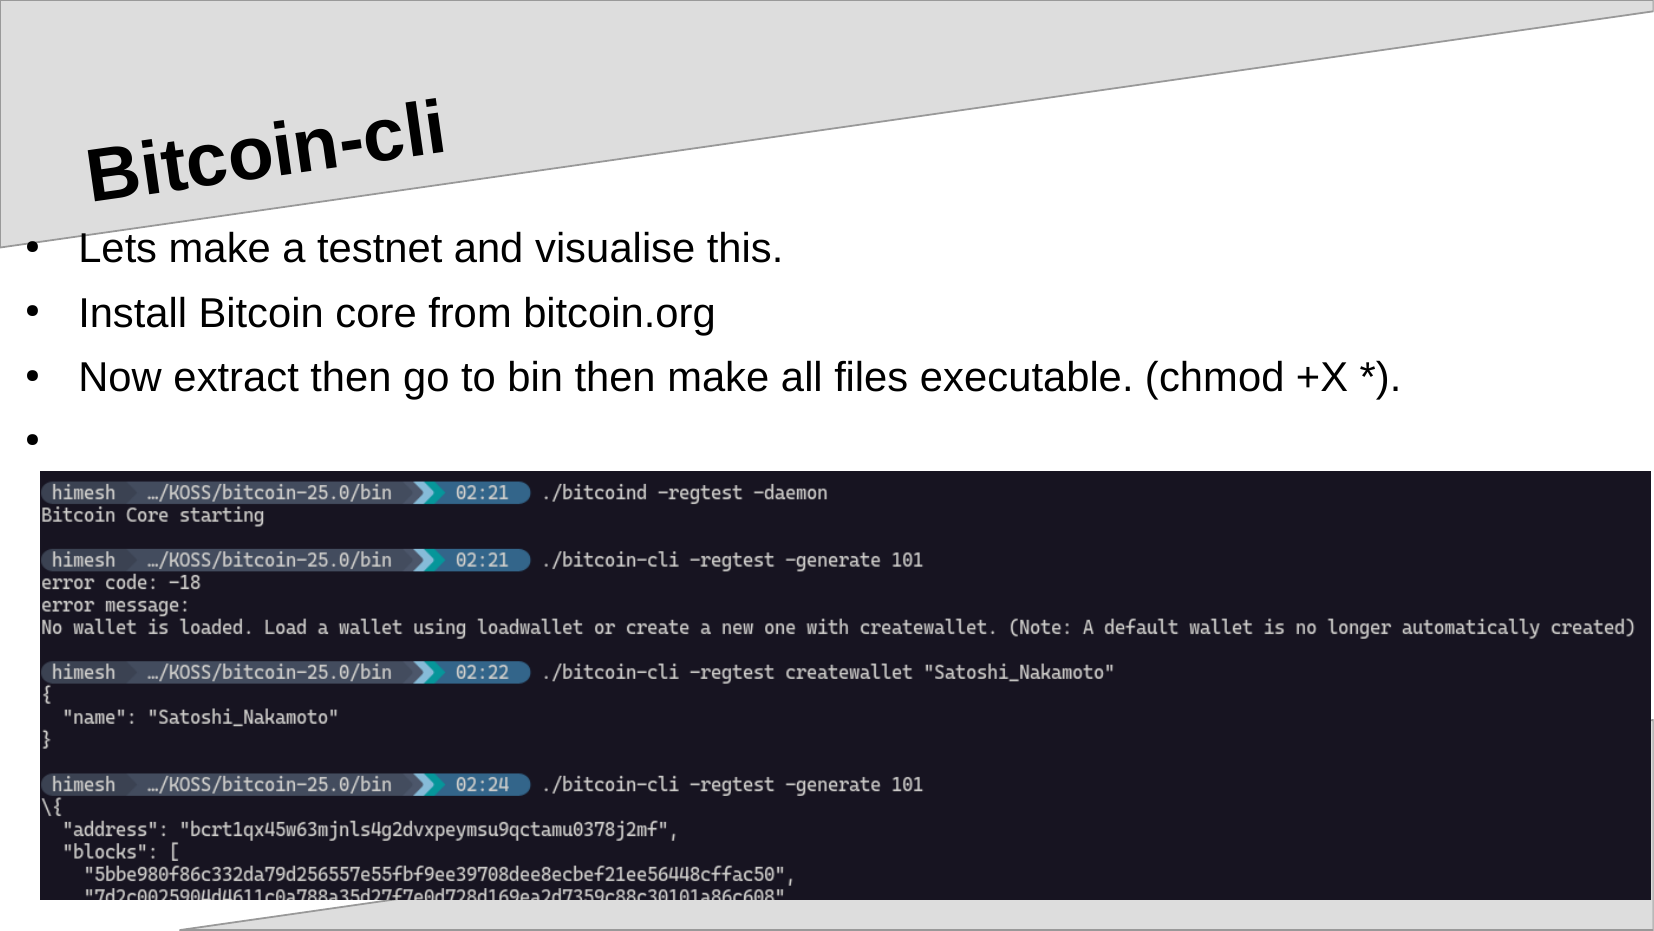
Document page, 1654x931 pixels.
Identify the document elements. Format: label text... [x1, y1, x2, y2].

title Bitcoin-cli [3, 0, 1406, 225]
picture [40, 471, 1651, 901]
list Lets make a testnet and visualise this. Install Bitcoin core from bitcoin.org Now extract then go to bin then make all files executable. (chmod +X *). [7, 225, 1613, 863]
